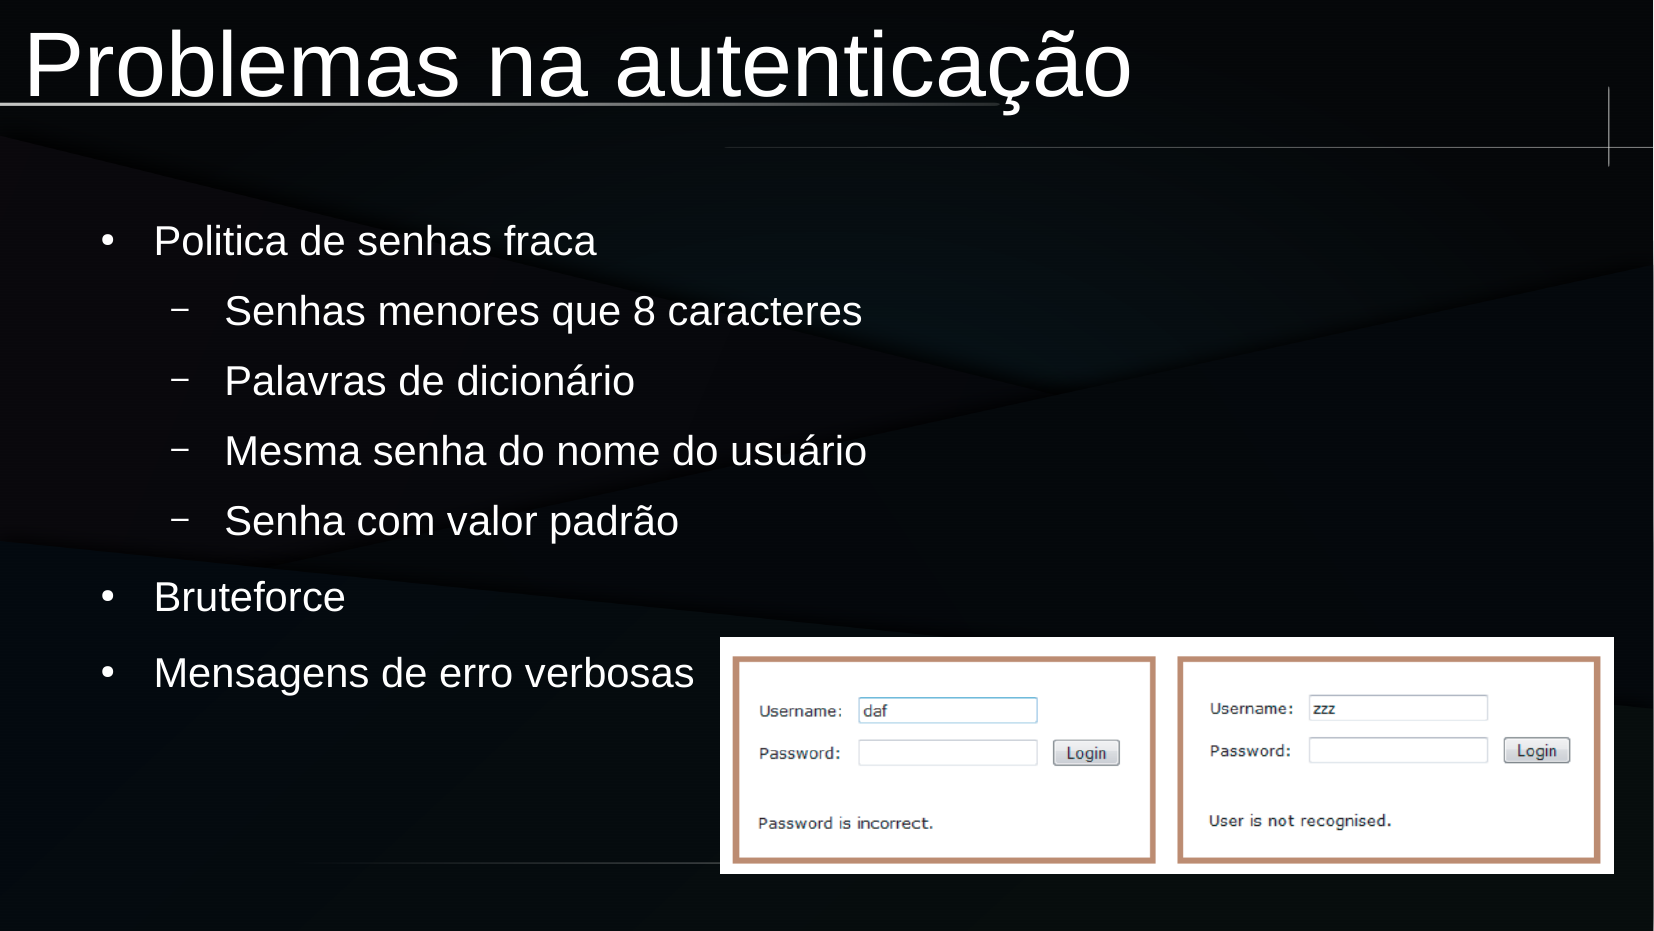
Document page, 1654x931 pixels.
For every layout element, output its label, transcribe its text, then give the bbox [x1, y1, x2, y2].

list Politica de senhas fraca Senhas menores que 8 caracteres Palavras de dicionário Mesma senha do nome do usuário Senha com valor padrão Bruteforce Mensagens de erro verbosas [82, 217, 1571, 758]
picture [0, 0, 1654, 931]
title Problemas na autenticação [23, 11, 1589, 119]
